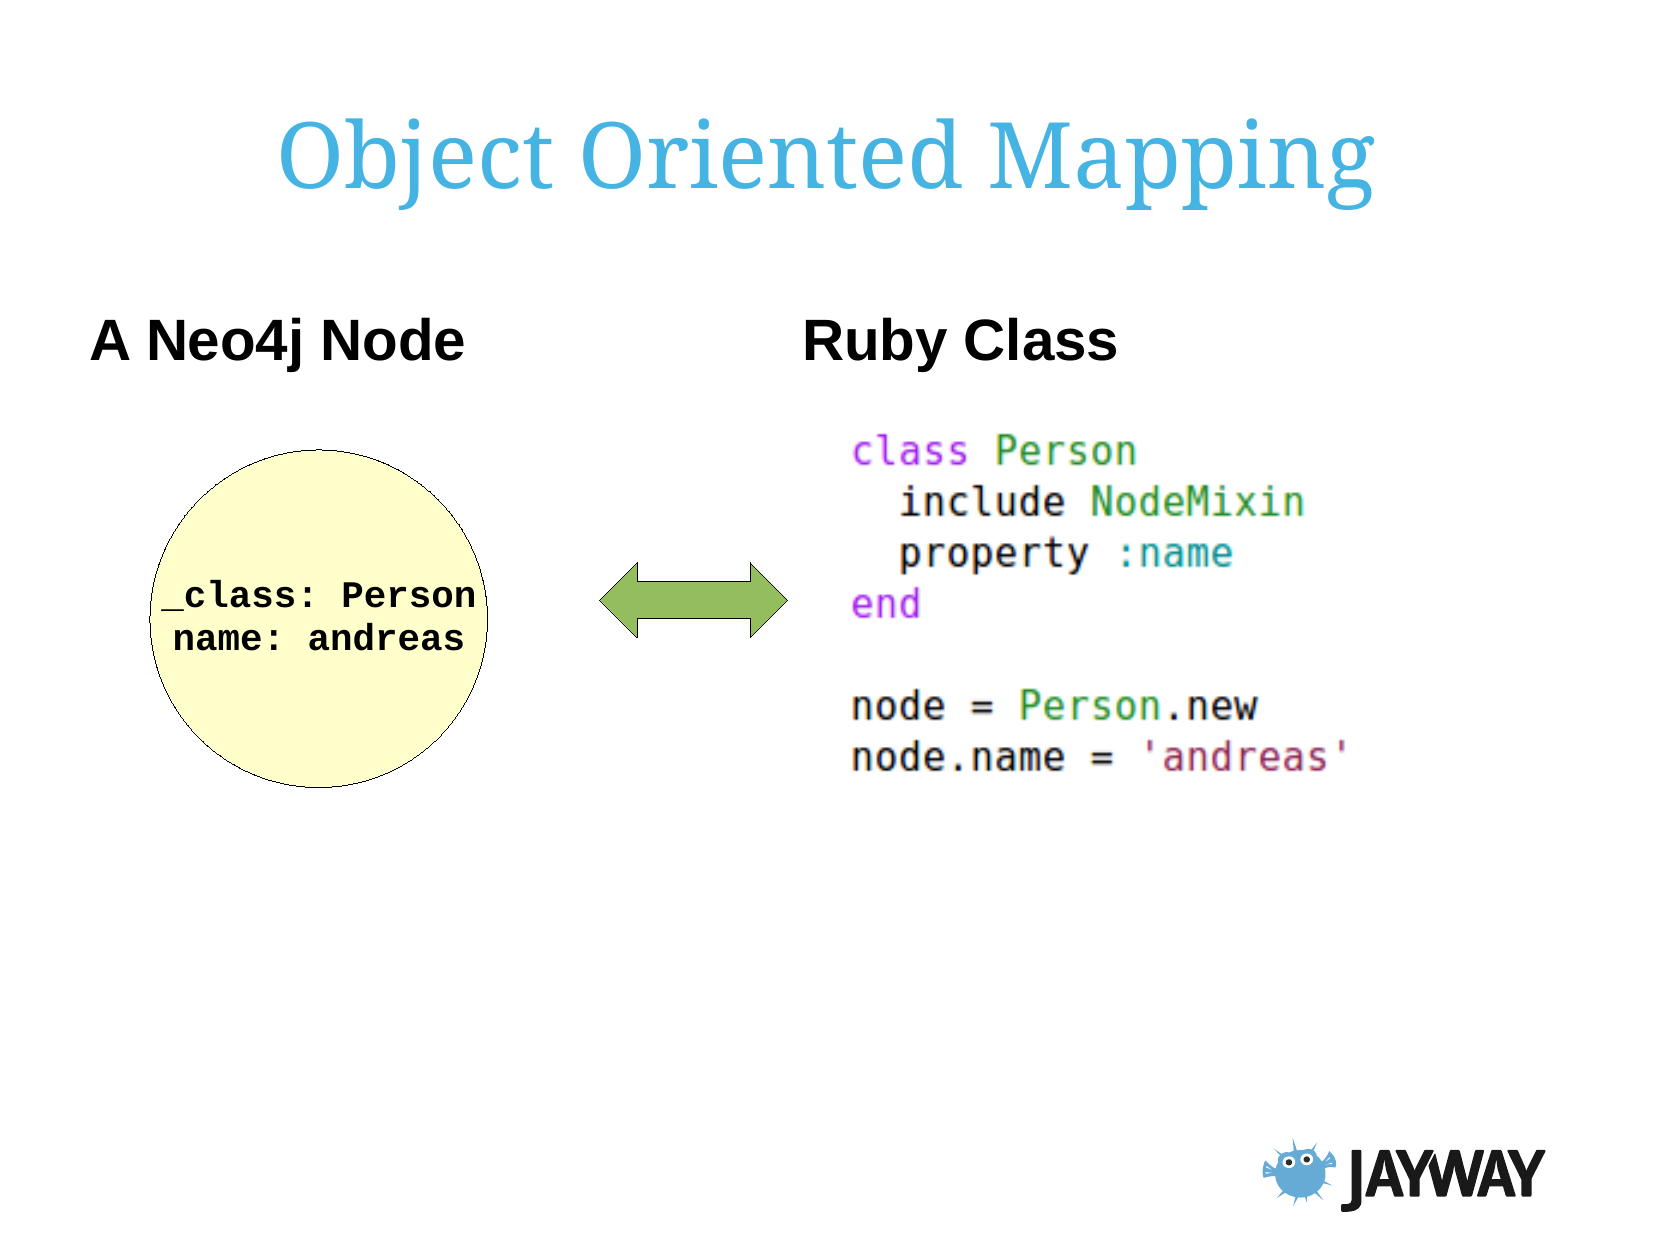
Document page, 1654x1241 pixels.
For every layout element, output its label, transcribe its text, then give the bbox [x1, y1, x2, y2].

text_box [599, 562, 788, 638]
picture [825, 412, 1405, 826]
text_box _class: Person name: andreas [149, 449, 488, 788]
title Object Oriented Mapping [82, 49, 1571, 257]
text_box A Neo4j Node [75, 300, 526, 413]
text_box Ruby Class [787, 300, 1238, 413]
